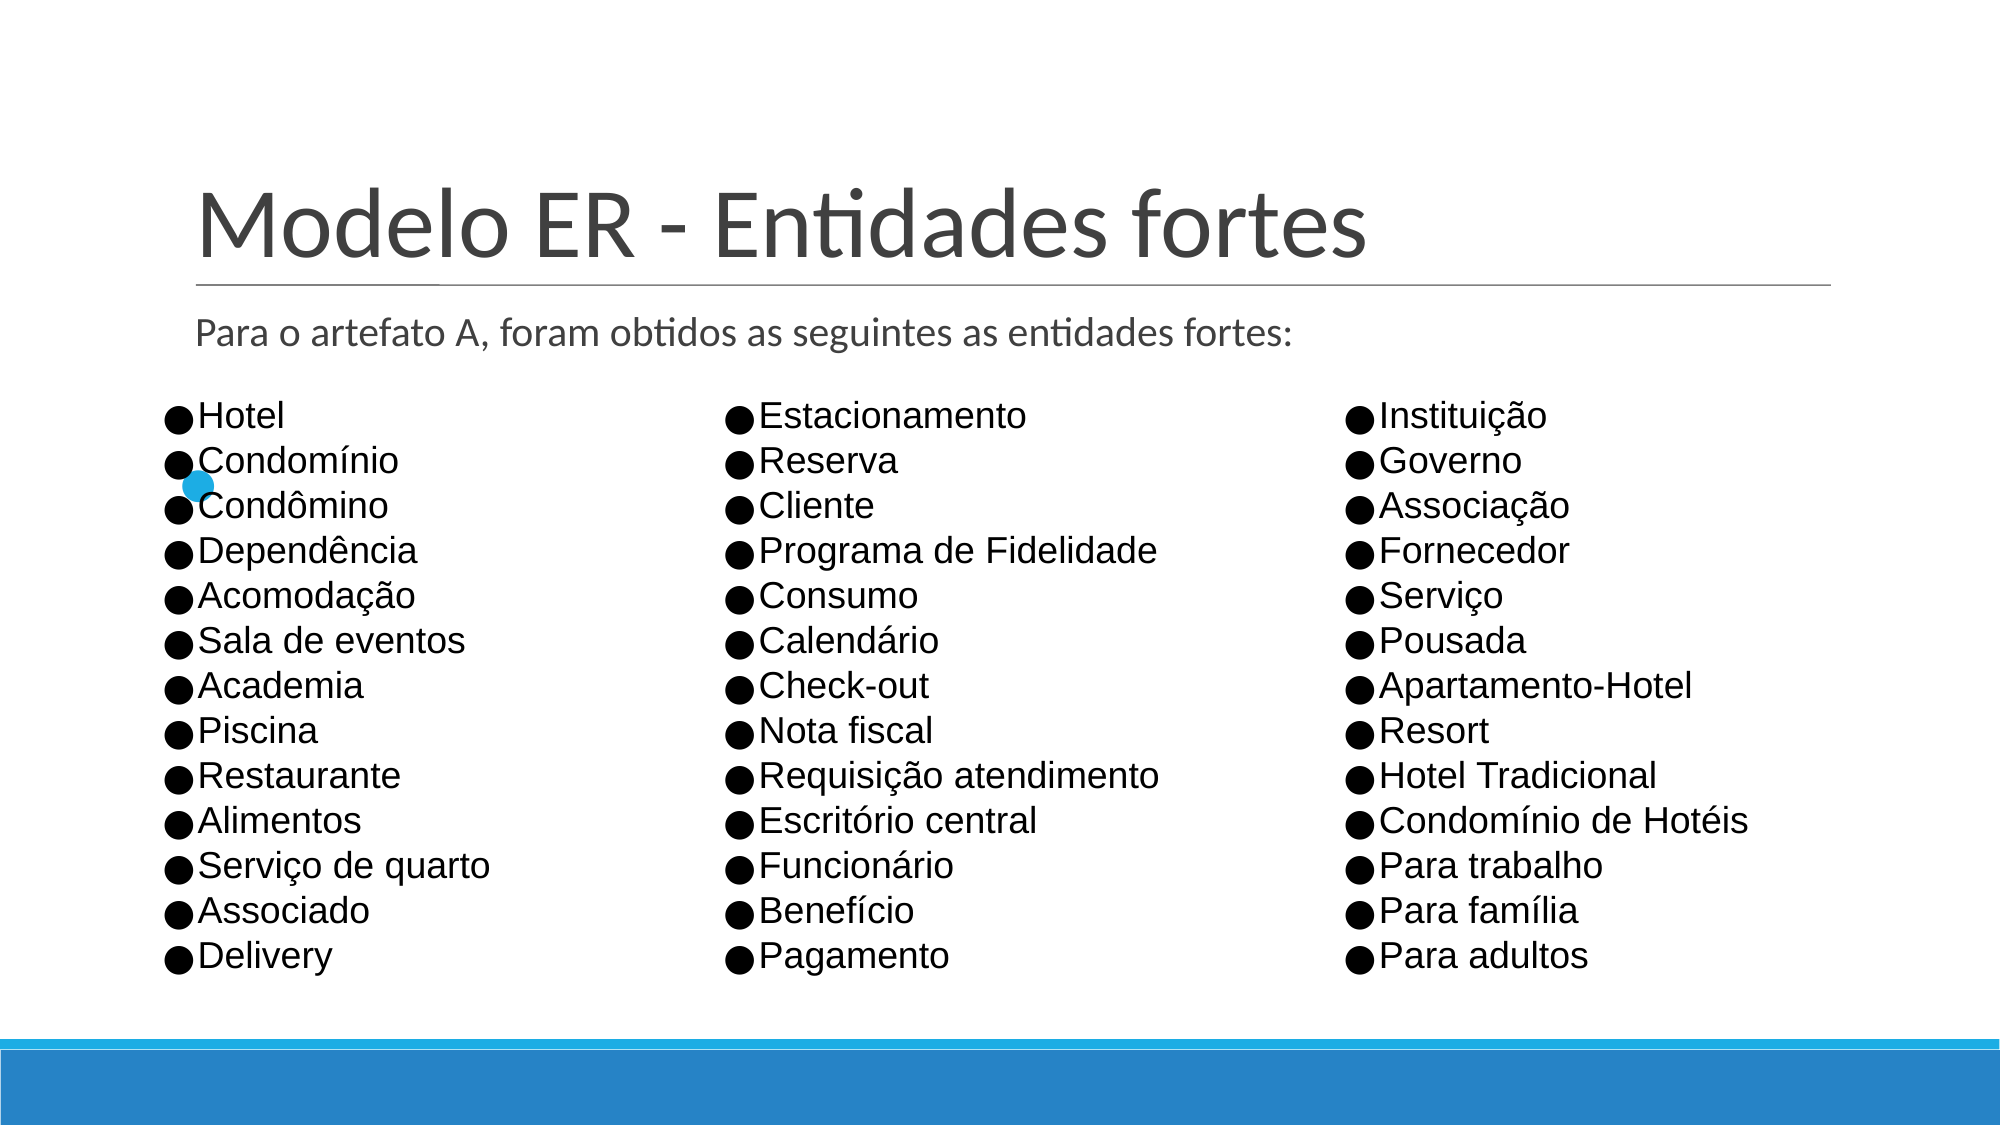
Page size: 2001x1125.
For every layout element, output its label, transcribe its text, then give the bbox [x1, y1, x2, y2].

text_box Para o artefato A, foram obtidos as seguintes as entidades fortes: [180, 302, 1830, 384]
text_box Hotel Condomínio Condômino Dependência Acomodação Sala de eventos Academia Piscina Restaurante Alimentos Serviço de quarto Associado Delivery [147, 383, 591, 975]
text_box Estacionamento Reserva Cliente Programa de Fidelidade Consumo Calendário Check-out Nota fiscal Requisição atendimento Escritório central Funcionário Benefício Pagamento [708, 383, 1181, 975]
text_box Modelo ER - Entidades fortes [180, 47, 1830, 285]
text_box Instituição Governo Associação Fornecedor Serviço Pousada Apartamento-Hotel Resort Hotel Tradicional Condomínio de Hotéis Para trabalho Para família Para adultos [1328, 383, 1802, 975]
